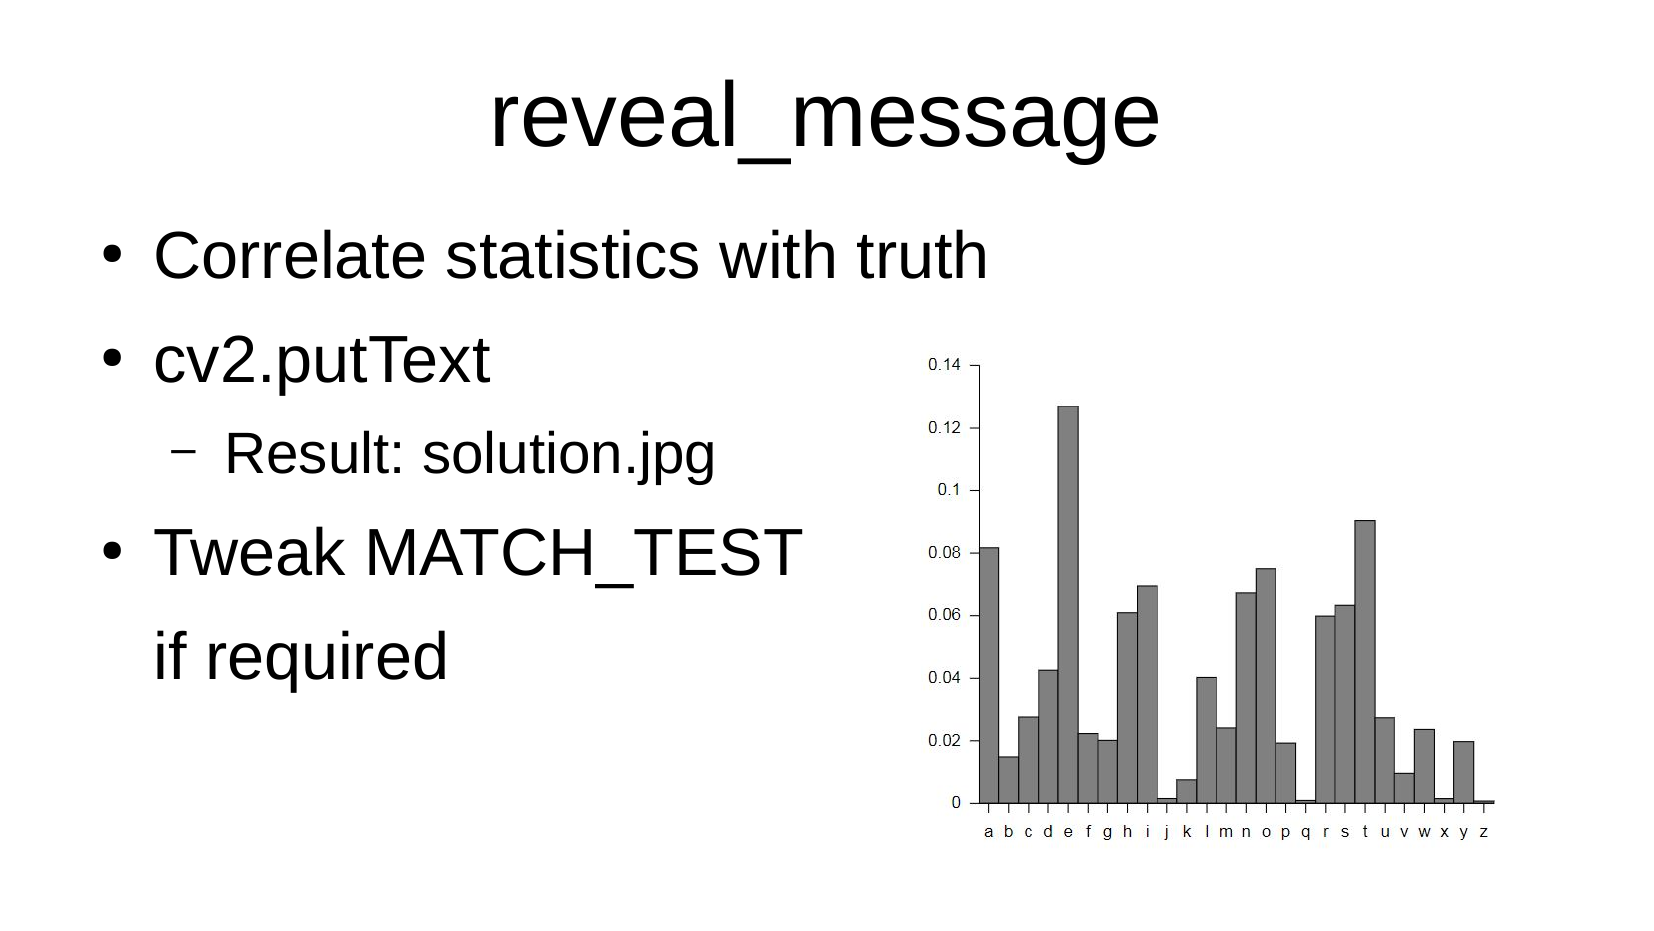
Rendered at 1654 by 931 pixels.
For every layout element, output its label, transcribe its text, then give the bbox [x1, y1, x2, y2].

title reveal_message [82, 37, 1571, 193]
picture [921, 343, 1512, 851]
list Correlate statistics with truth cv2.putText Result: solution.jpg Tweak MATCH_TEST if required [82, 217, 1571, 758]
